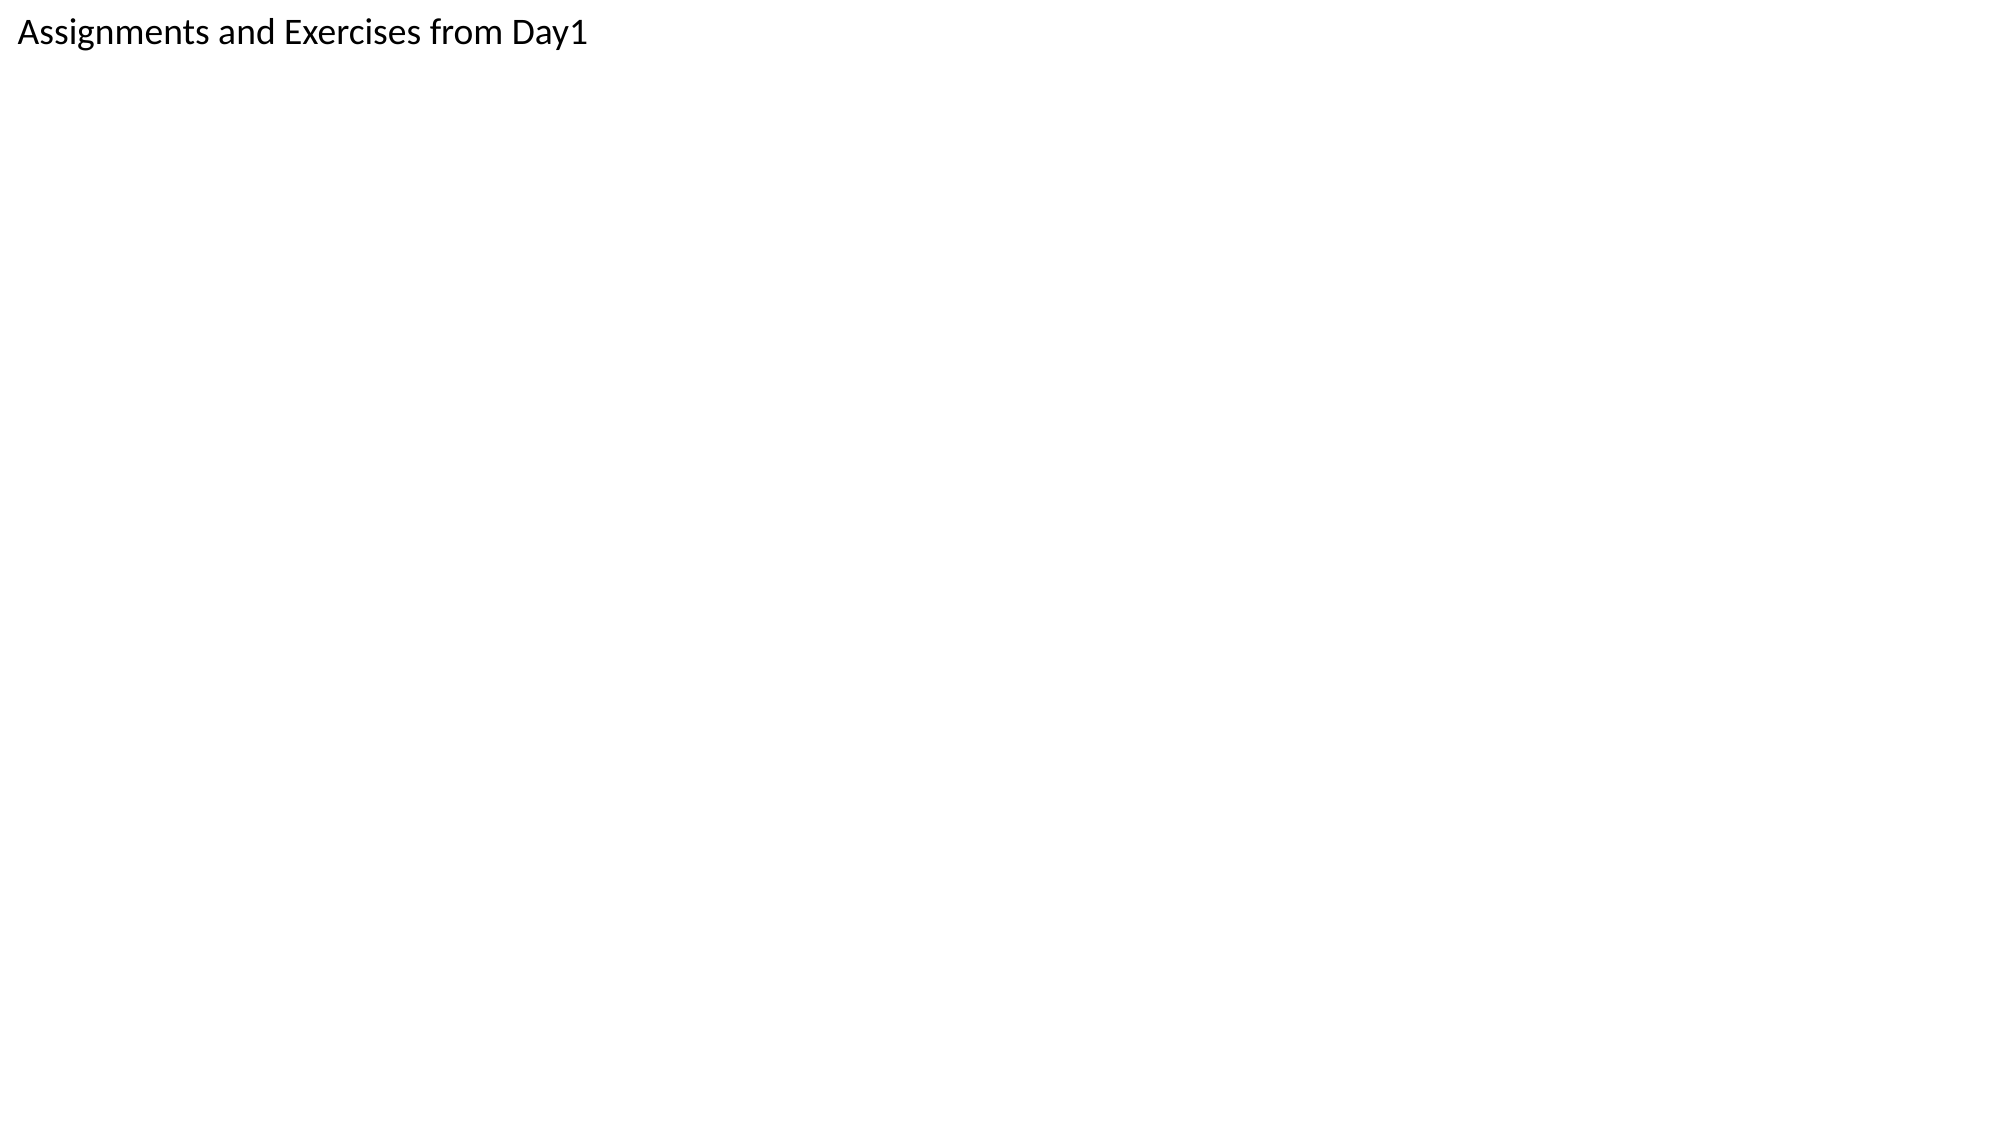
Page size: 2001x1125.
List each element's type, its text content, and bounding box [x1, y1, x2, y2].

text_box Assignments and Exercises from Day1 [2, 0, 604, 60]
